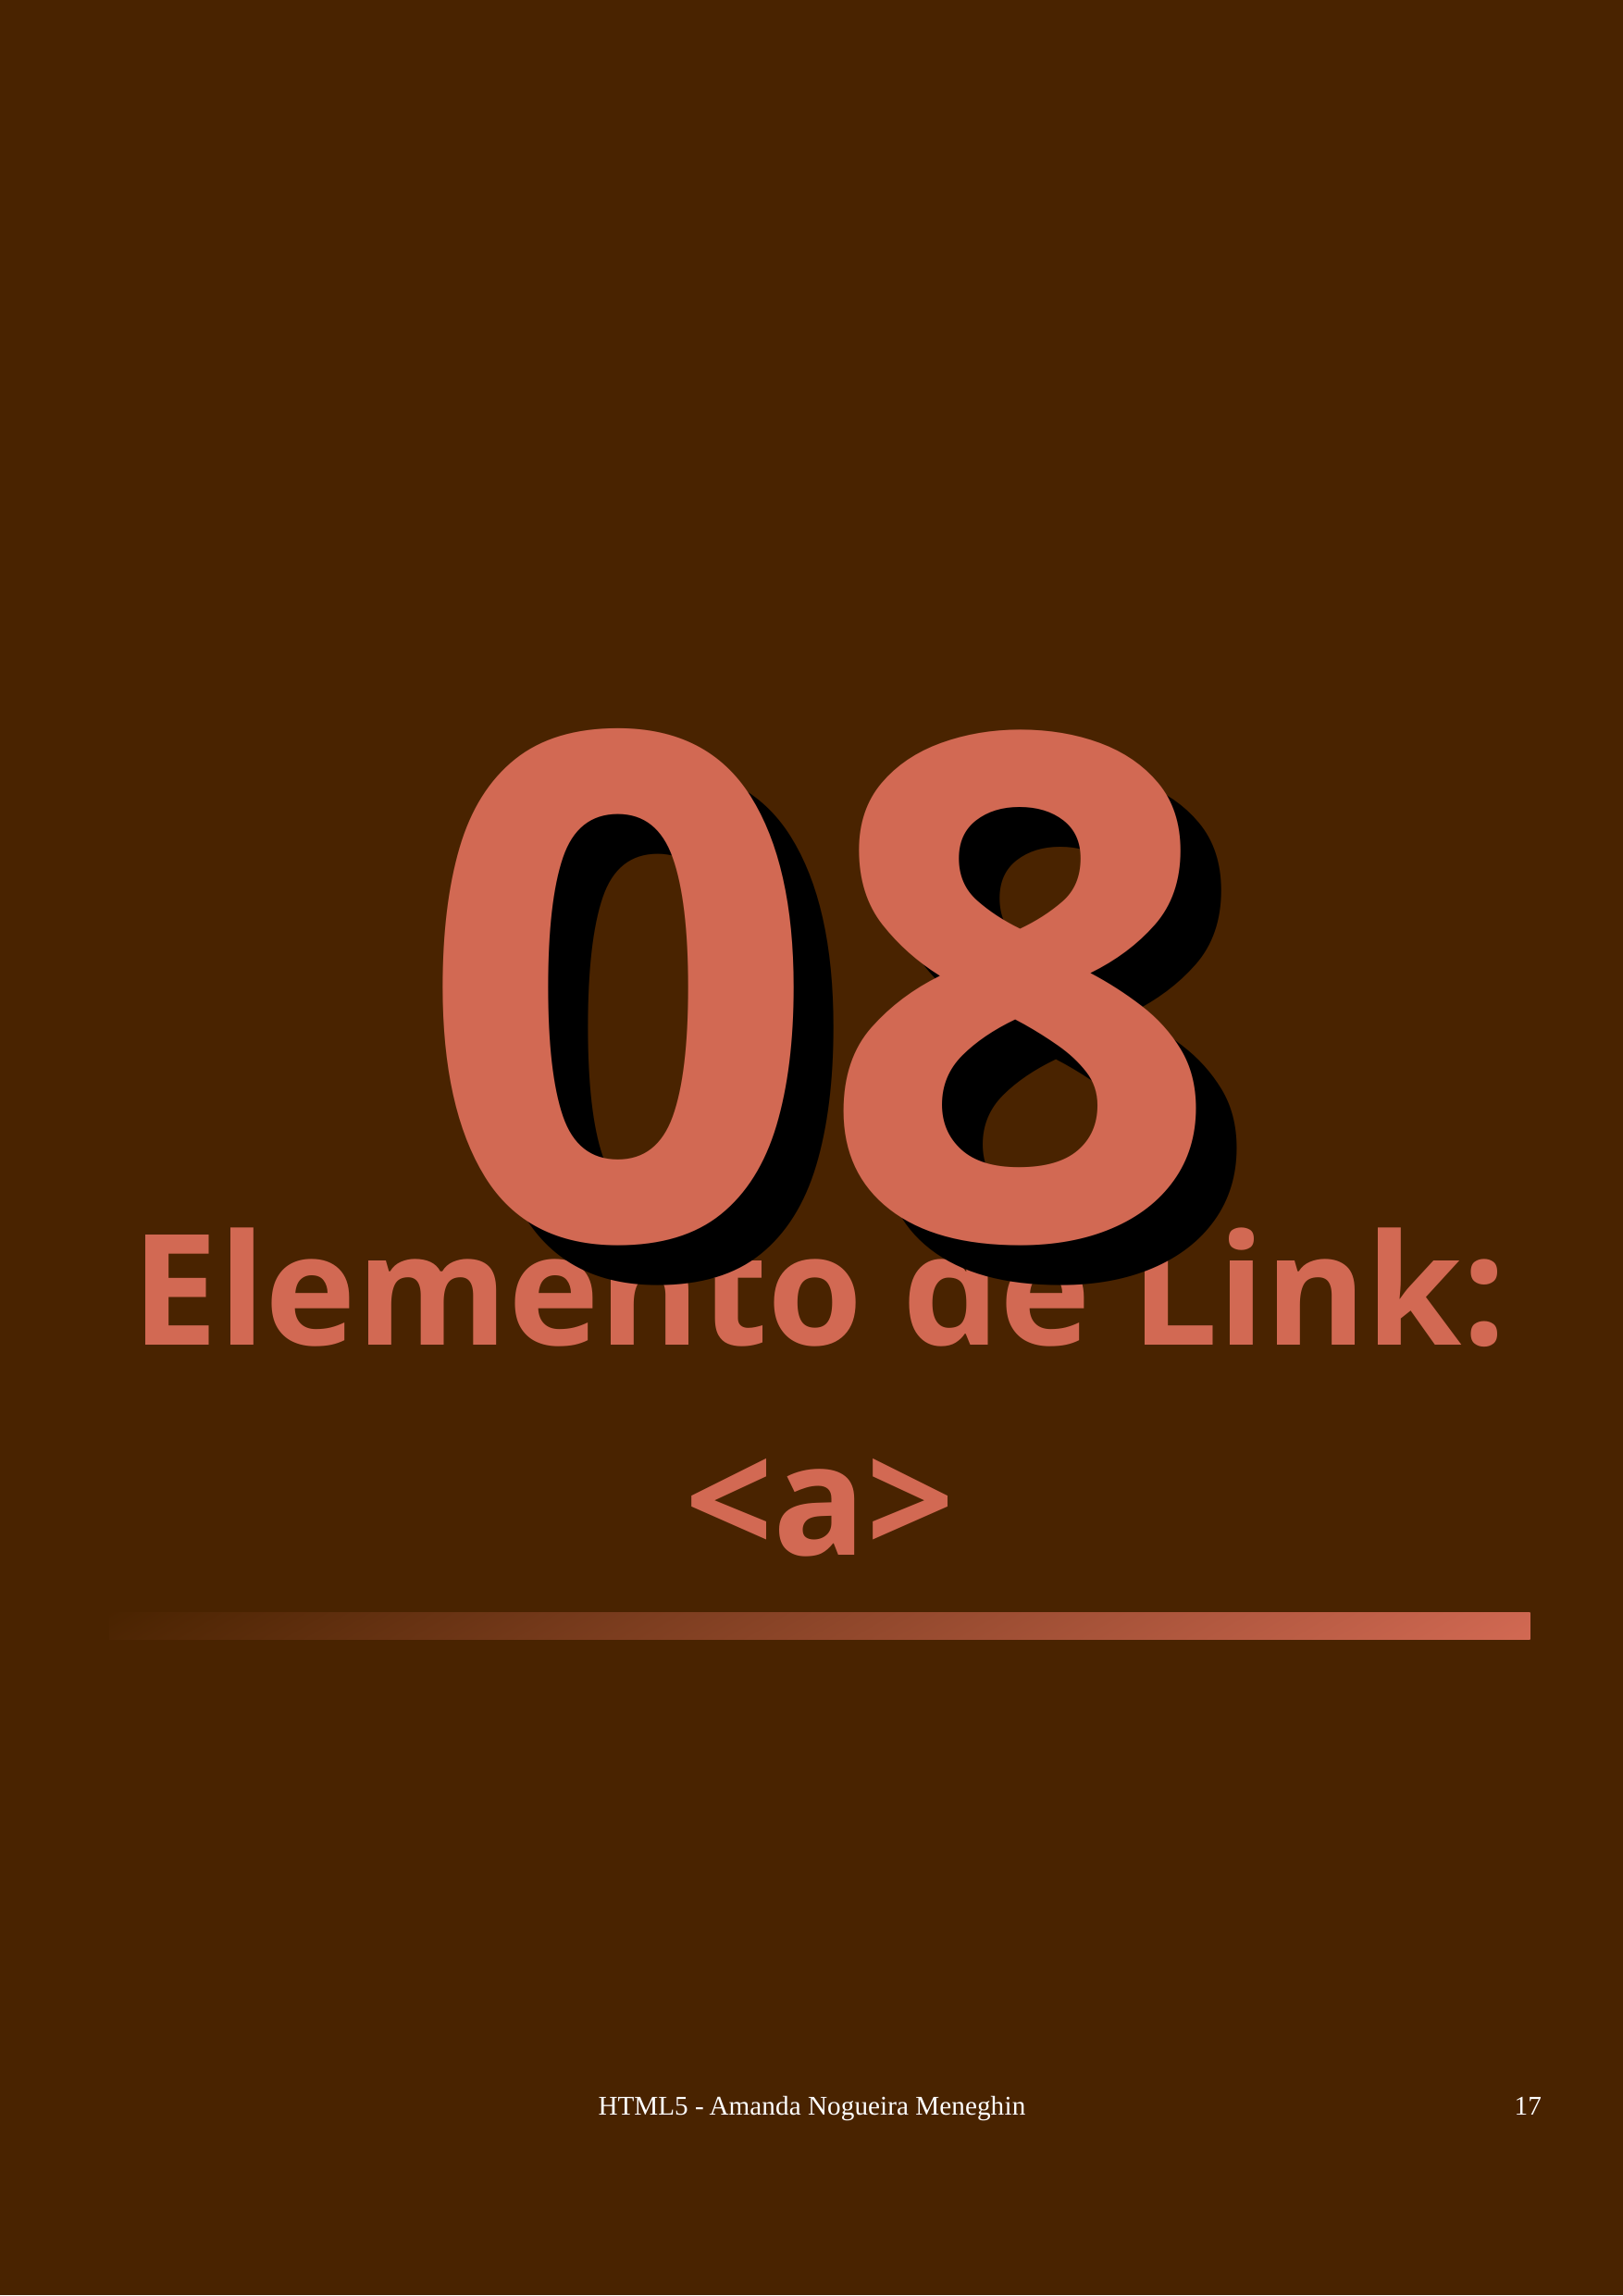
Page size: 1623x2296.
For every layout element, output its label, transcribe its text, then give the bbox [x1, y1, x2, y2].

text_box 08 [164, 546, 1476, 1385]
text_box Elemento de Link: <a> [109, 1202, 1530, 1578]
text_box [109, 1612, 1530, 1640]
